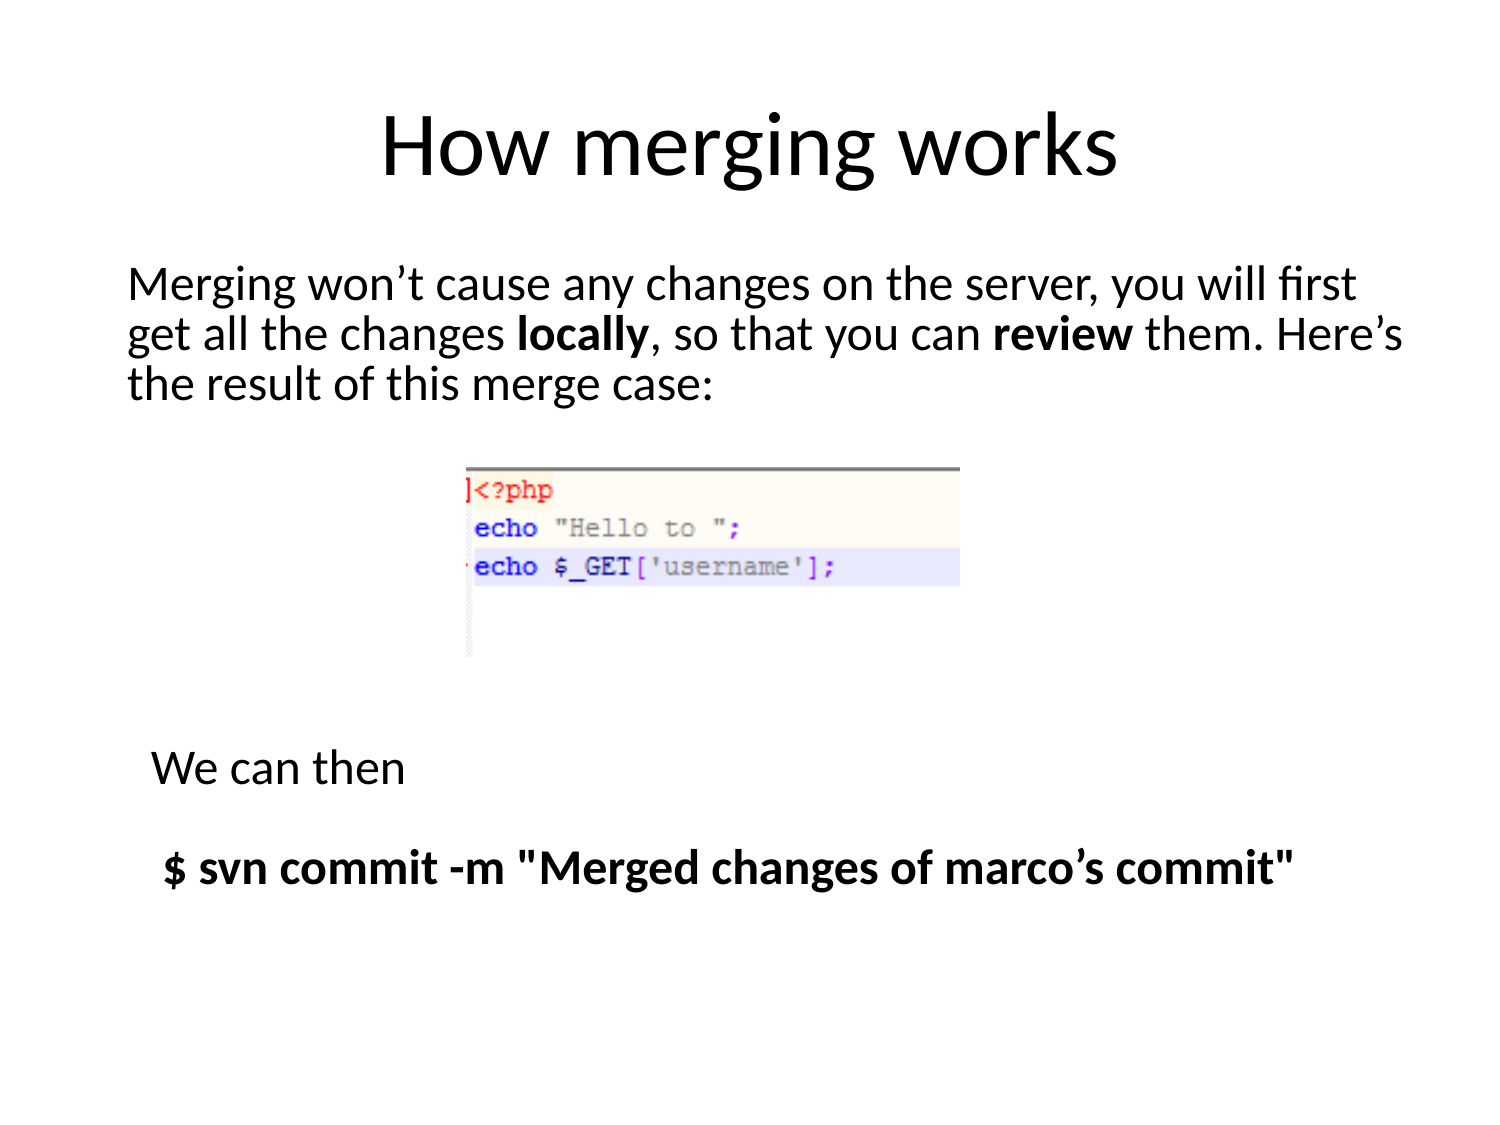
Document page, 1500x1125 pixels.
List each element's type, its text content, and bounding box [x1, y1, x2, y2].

title How merging works [75, 45, 1426, 233]
picture [466, 504, 960, 657]
text_box We can then $ svn commit -m "Merged changes of marco’s commit" [135, 739, 1365, 988]
text_box Merging won’t cause any changes on the server, you will first get all the changes locally, so that you can review them. Here’s the result of this merge case: [112, 255, 1424, 504]
